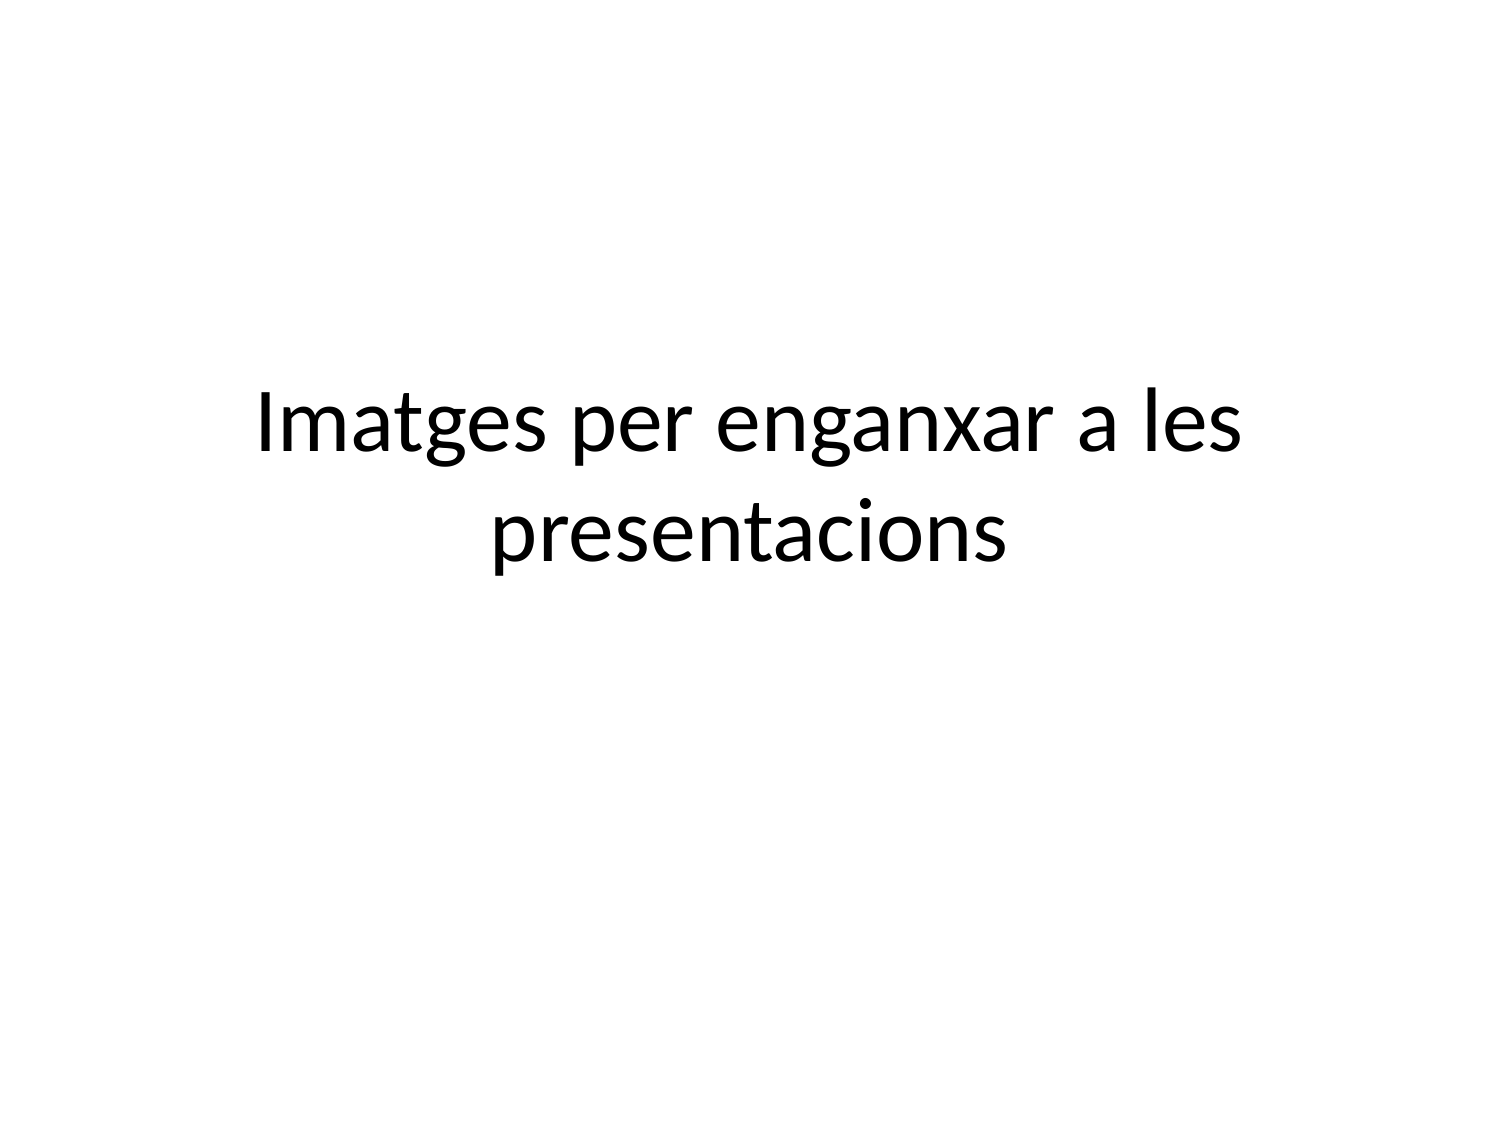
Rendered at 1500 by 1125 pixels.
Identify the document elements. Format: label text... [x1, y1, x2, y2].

text_box Imatges per enganxar a les presentacions [112, 349, 1388, 591]
